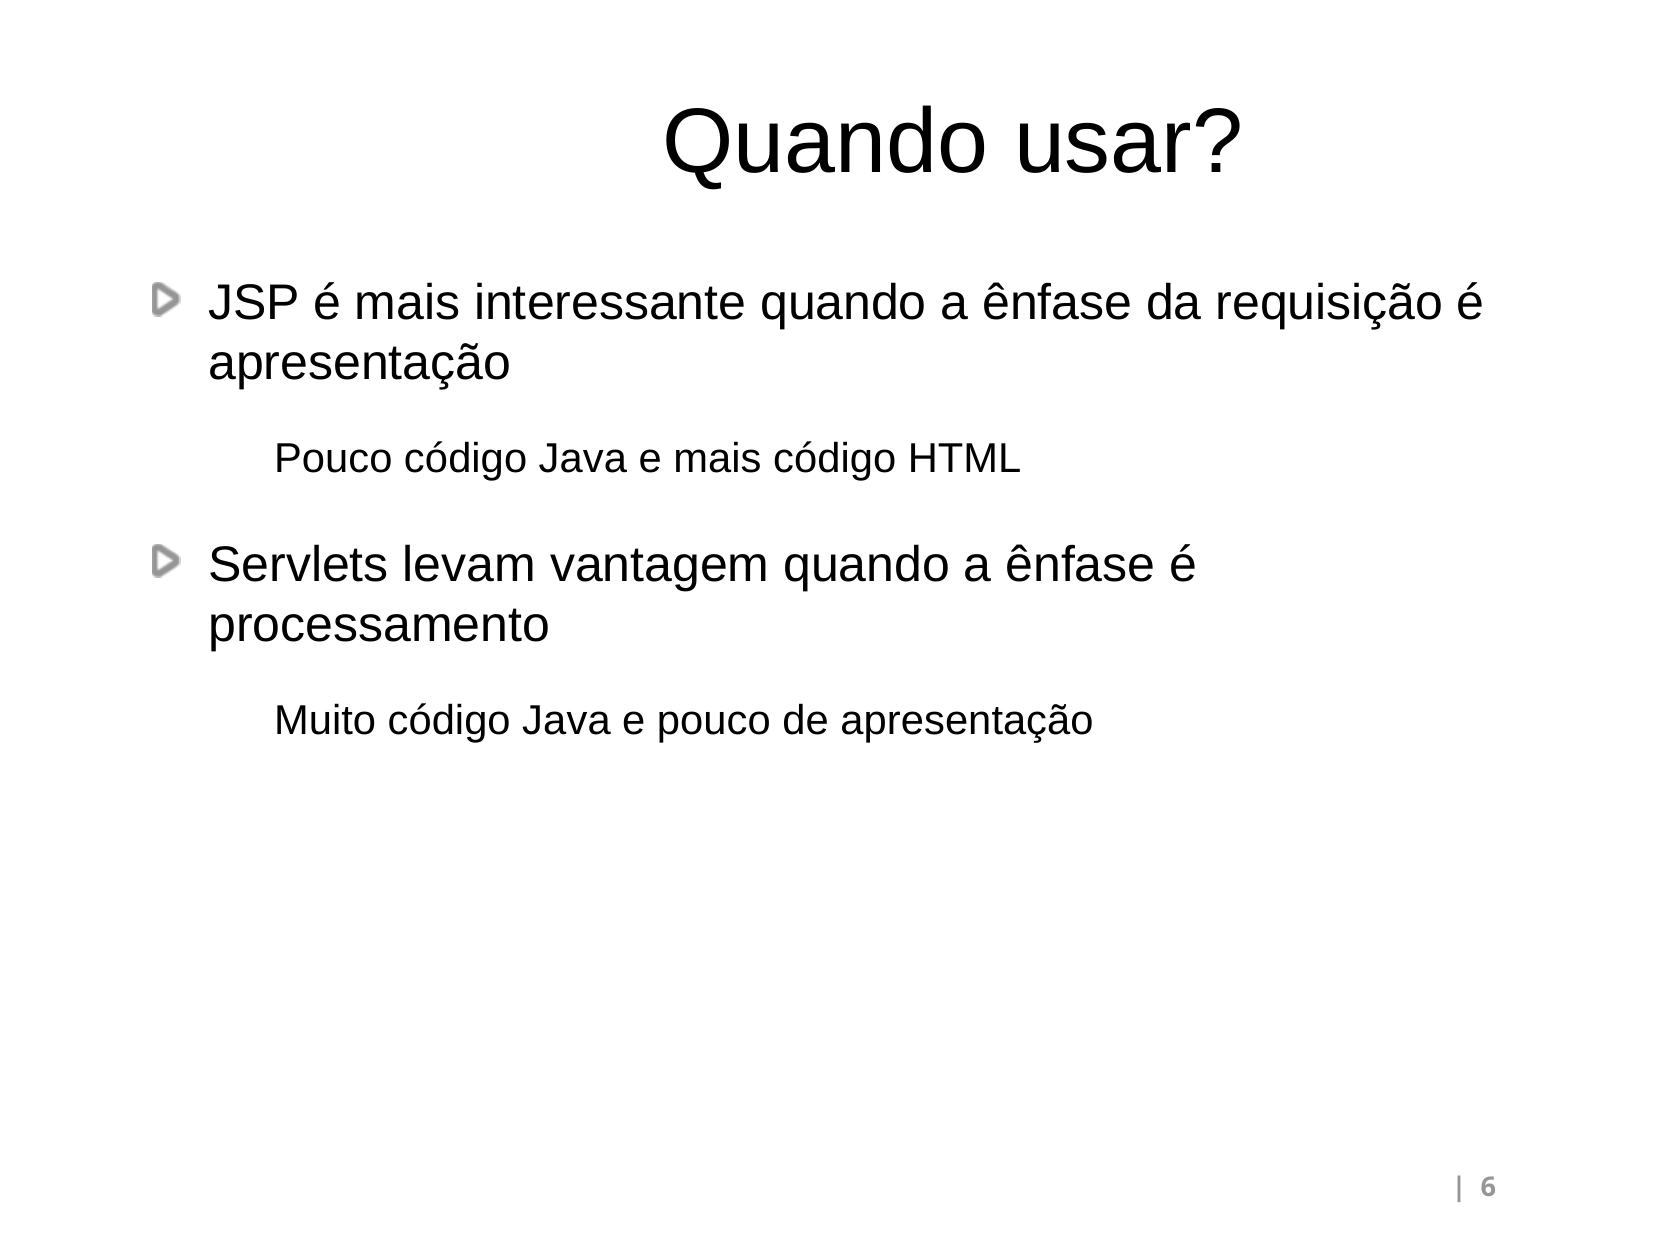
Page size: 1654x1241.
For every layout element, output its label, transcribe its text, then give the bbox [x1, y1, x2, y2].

title Quando usar? [234, 0, 1640, 198]
list JSP é mais interessante quando a ênfase da requisição é apresentação Pouco código Java e mais código HTML Servlets levam vantagem quando a ênfase é processamento Muito código Java e pouco de apresentação [137, 261, 1544, 1117]
text_box | <número> [711, 1162, 1511, 1217]
